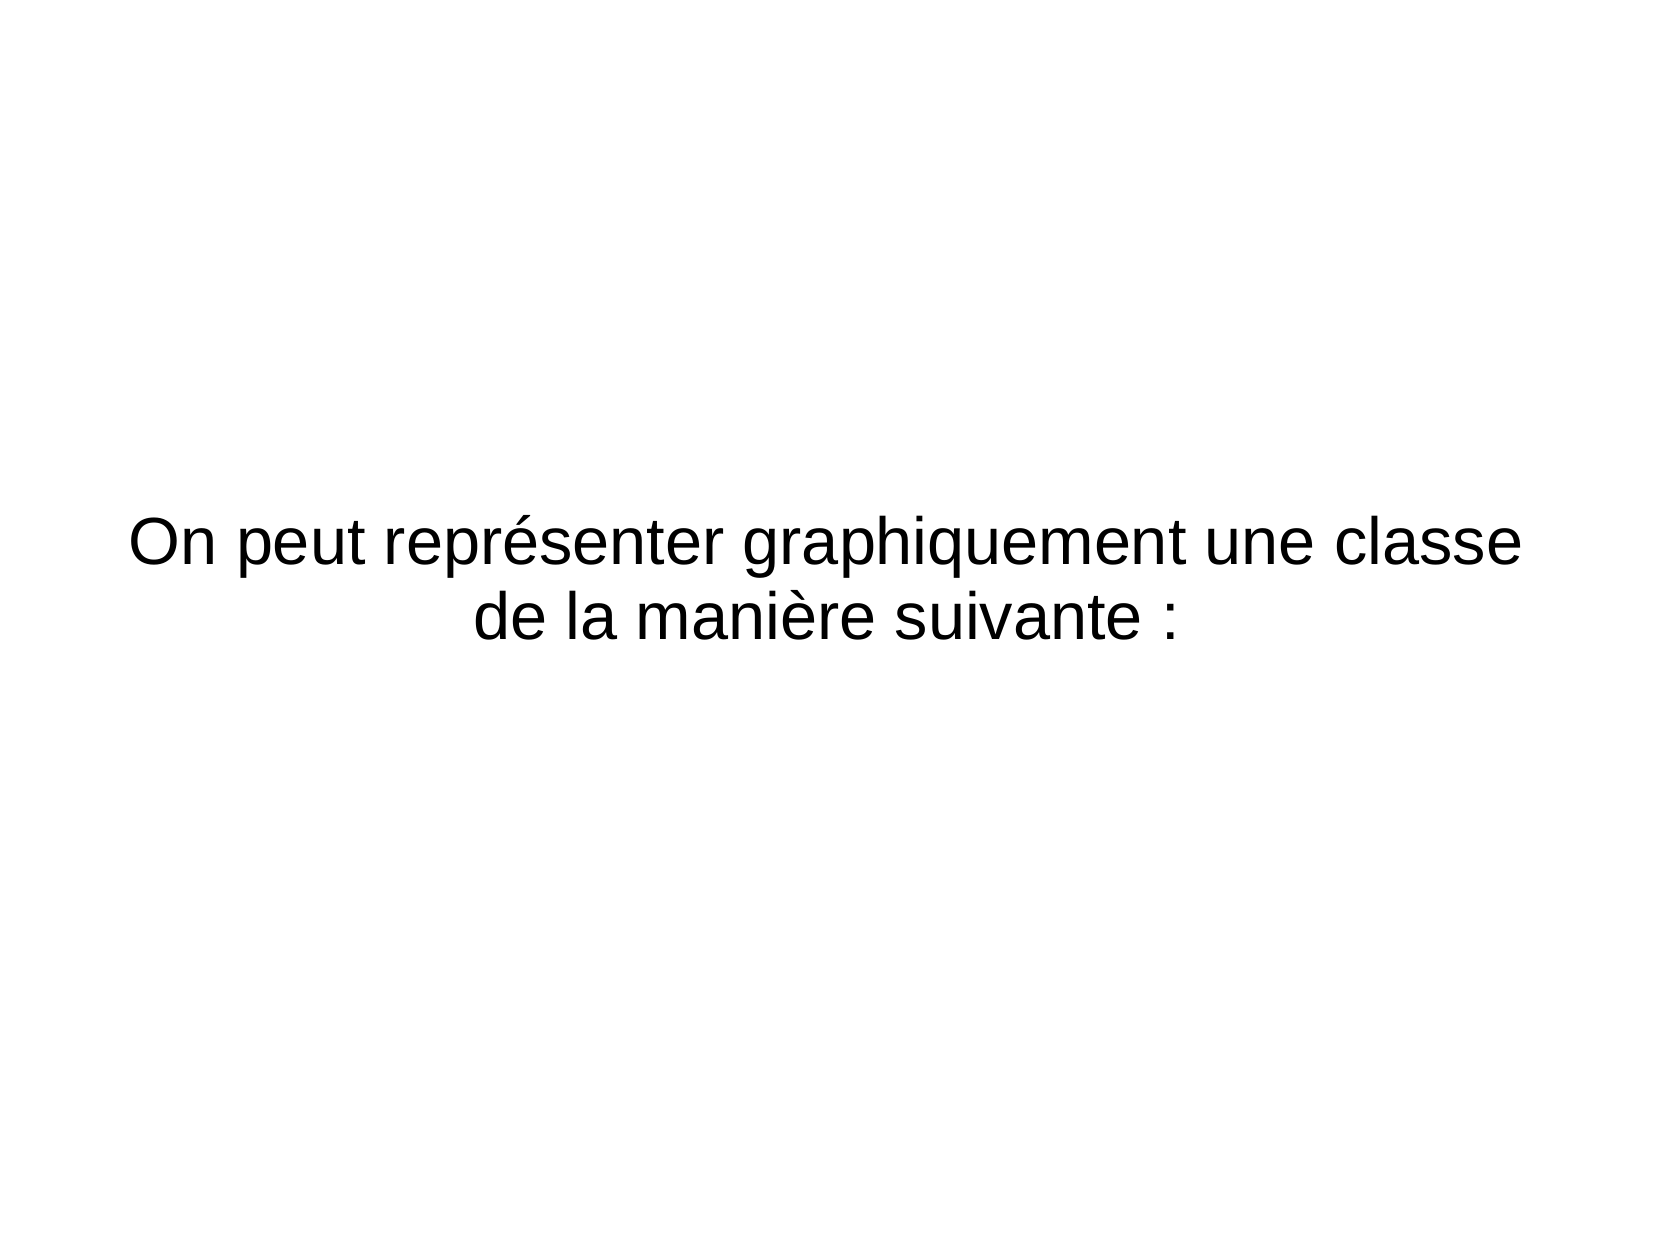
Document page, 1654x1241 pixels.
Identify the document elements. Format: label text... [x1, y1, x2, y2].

subtitle On peut représenter graphiquement une classe de la manière suivante : [82, 49, 1571, 1109]
